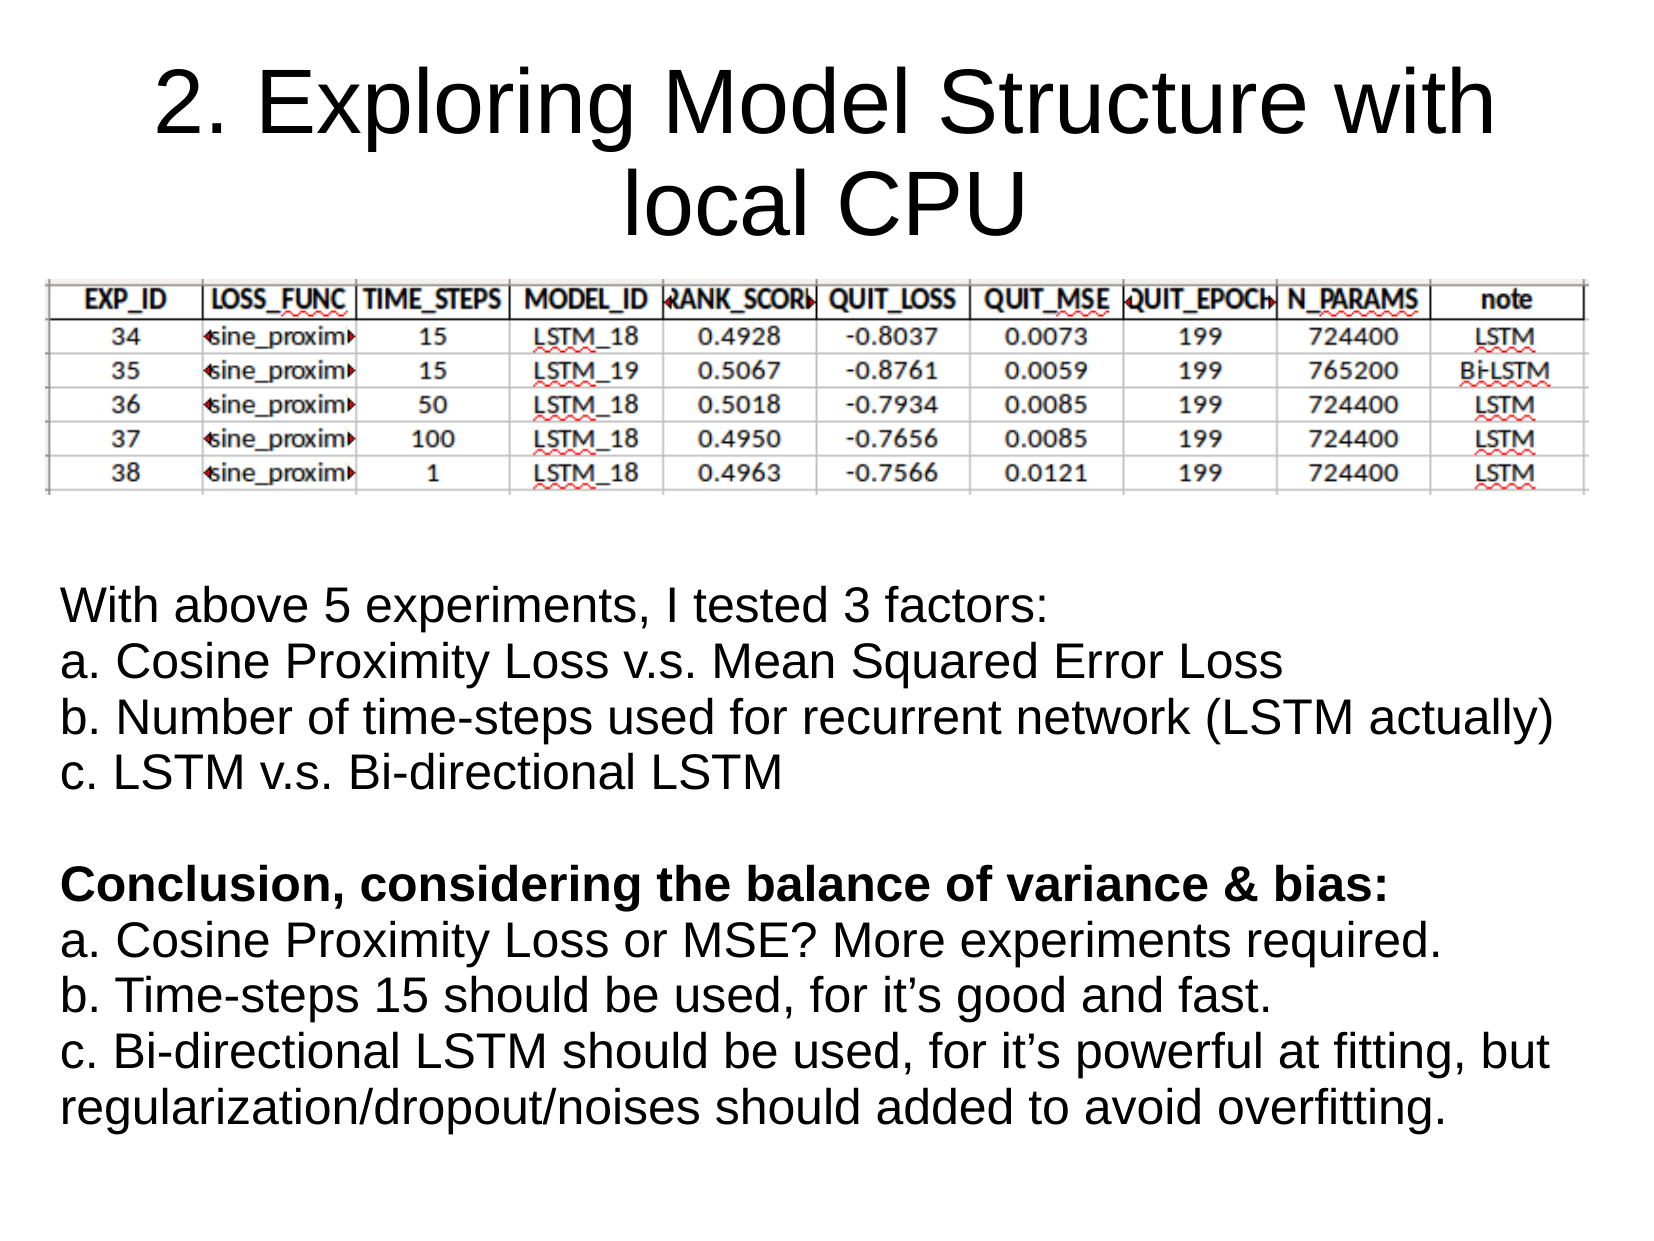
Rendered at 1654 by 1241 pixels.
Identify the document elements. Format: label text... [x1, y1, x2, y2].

title 2. Exploring Model Structure with local CPU [82, 49, 1571, 257]
text_box With above 5 experiments, I tested 3 factors: a. Cosine Proximity Loss v.s. Mean Squared Error Loss b. Number of time-steps used for recurrent network (LSTM actually) c. LSTM v.s. Bi-directional LSTM Conclusion, considering the balance of variance & bias: a. Cosine Proximity Loss or MSE? More experiments required. b. Time-steps 15 should be used, for it’s good and fast. c. Bi-directional LSTM should be used, for it’s powerful at fitting, but regularization/dropout/noises should added to avoid overfitting. [45, 570, 1571, 1143]
picture [45, 279, 1589, 496]
